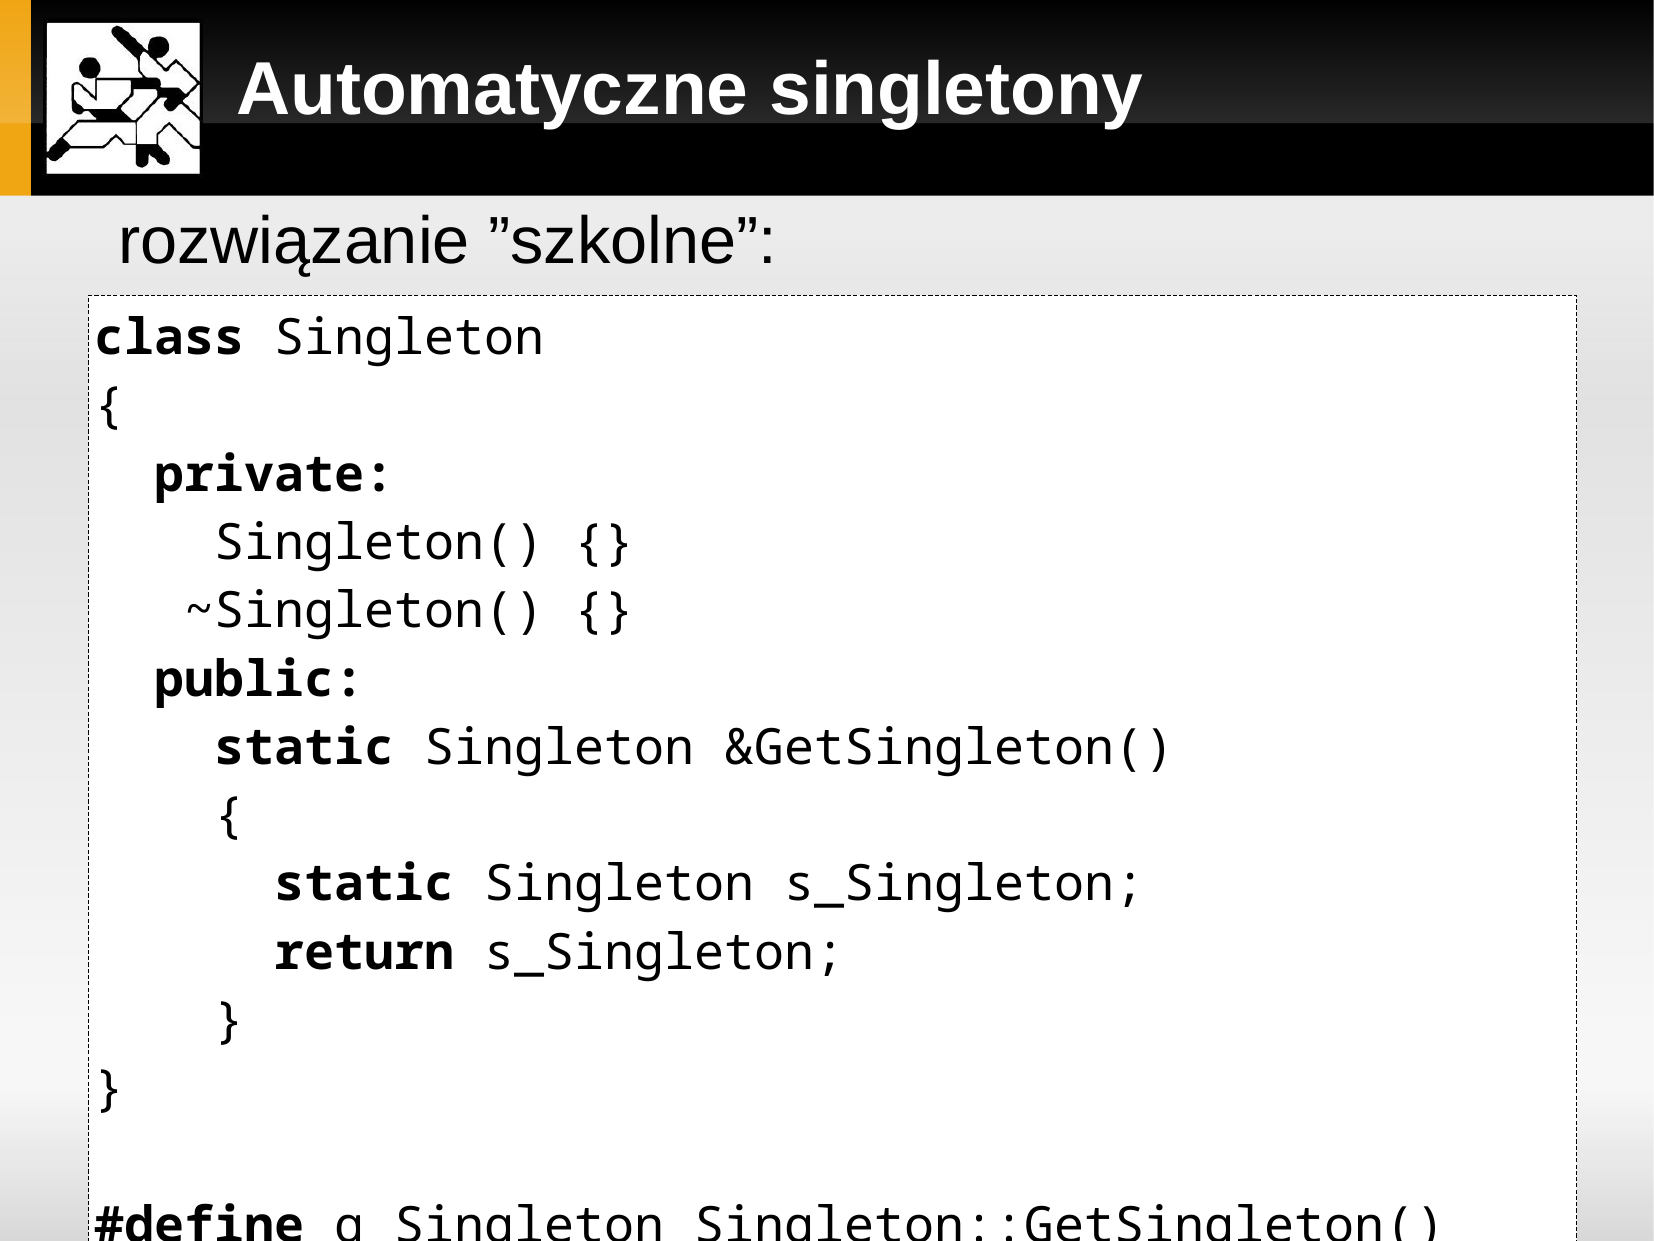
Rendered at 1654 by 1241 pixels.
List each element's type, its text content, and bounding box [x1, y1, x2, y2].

text_box class Singleton { private: Singleton() {} ~Singleton() {} public: static Singleton &GetSingleton() { static Singleton s_Singleton; return s_Singleton; } } #define g_Singleton Singleton::GetSingleton() [88, 295, 1577, 1128]
title Automatyczne singletony [236, 0, 1595, 178]
subtitle rozwiązanie ”szkolne”: [82, 203, 1571, 290]
picture [0, 0, 1654, 1241]
